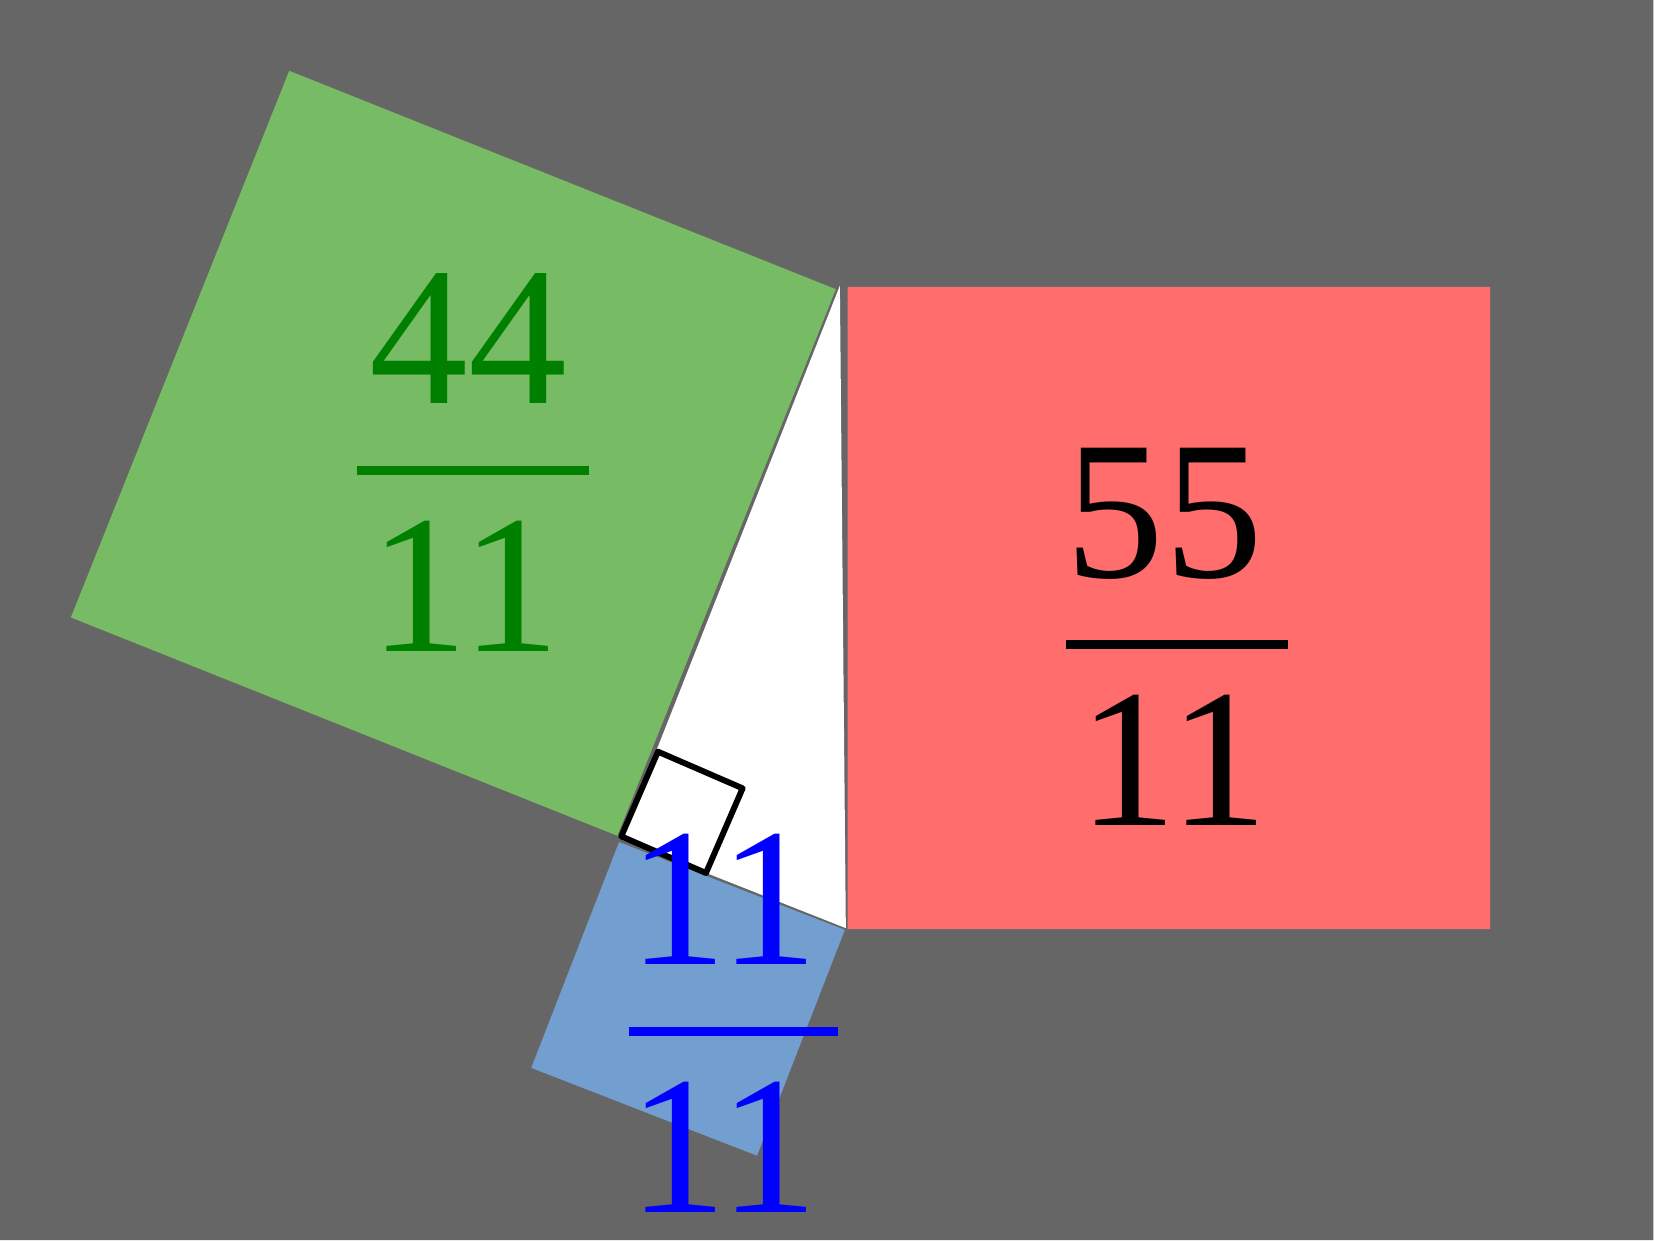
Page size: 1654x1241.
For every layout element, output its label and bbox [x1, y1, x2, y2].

chart [295, 230, 641, 700]
chart [566, 791, 890, 1241]
text_box [645, 757, 738, 791]
text_box [0, 0, 1654, 1241]
chart [1003, 404, 1340, 875]
